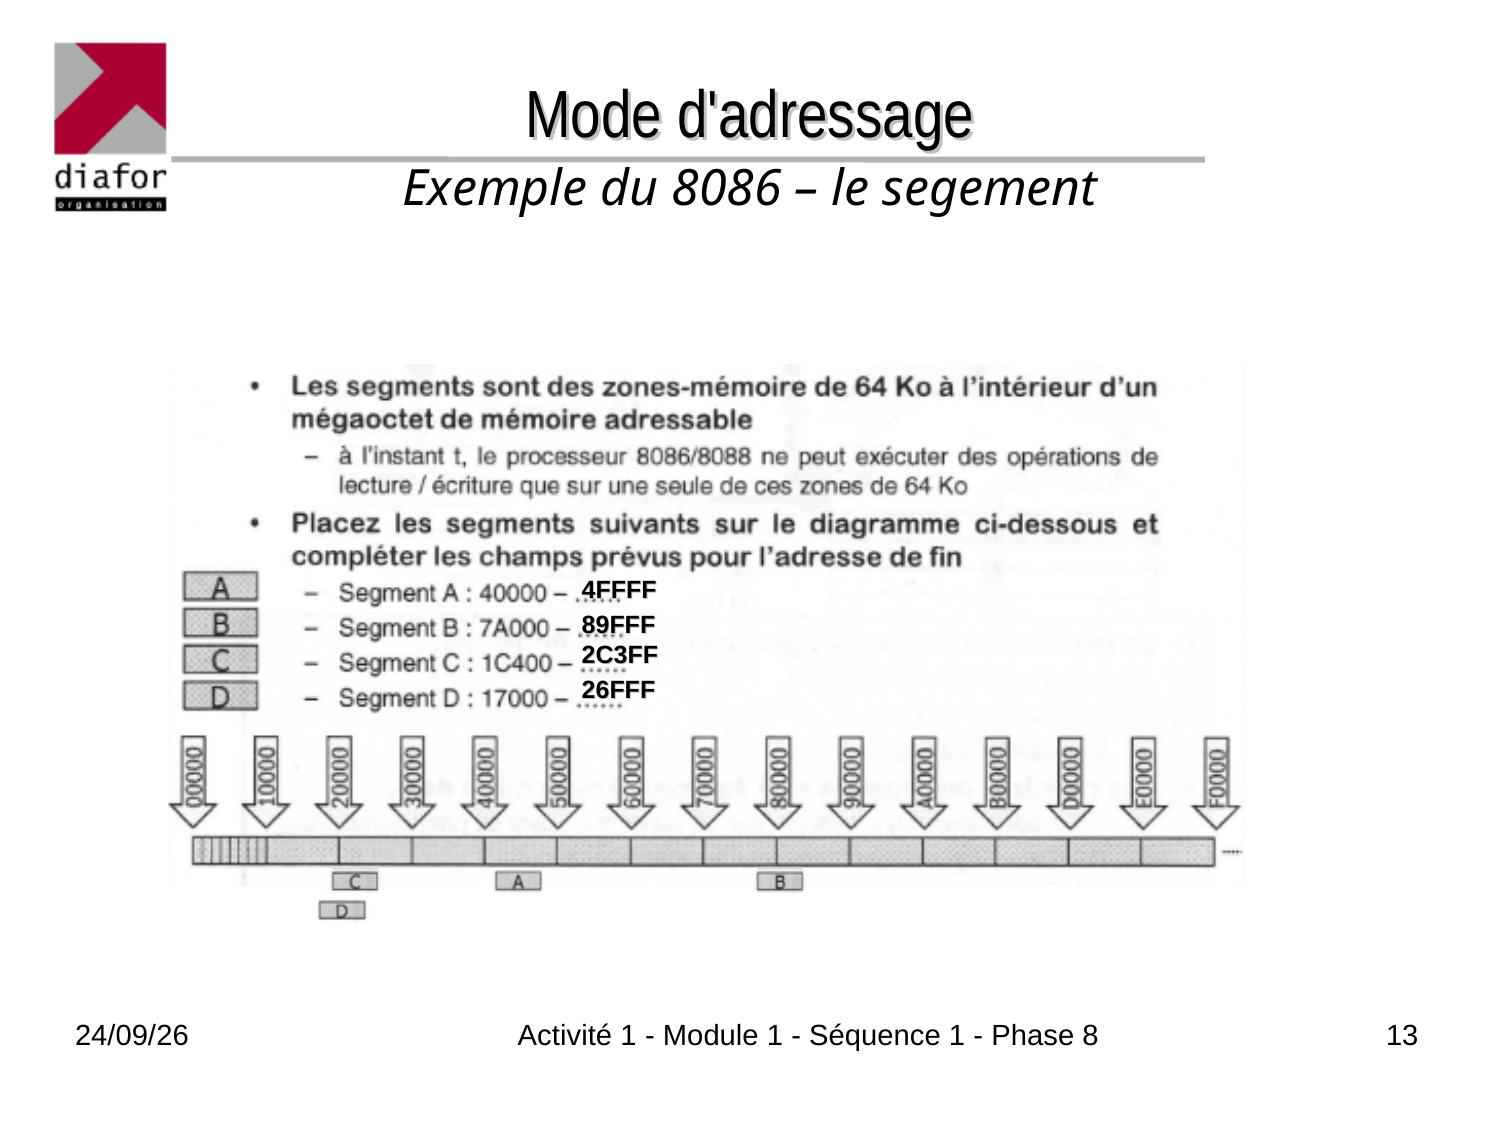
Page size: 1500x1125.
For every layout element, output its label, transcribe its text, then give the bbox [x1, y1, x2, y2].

text_box 26FFF [566, 673, 715, 711]
title Mode d'adressage Exemple du 8086 – le segement [75, 45, 1426, 250]
text_box 2C3FF [566, 637, 715, 673]
picture [313, 899, 372, 923]
picture [168, 364, 1245, 895]
picture [53, 42, 168, 213]
text_box 4FFFF [566, 572, 715, 608]
text_box 89FFF [566, 608, 715, 637]
